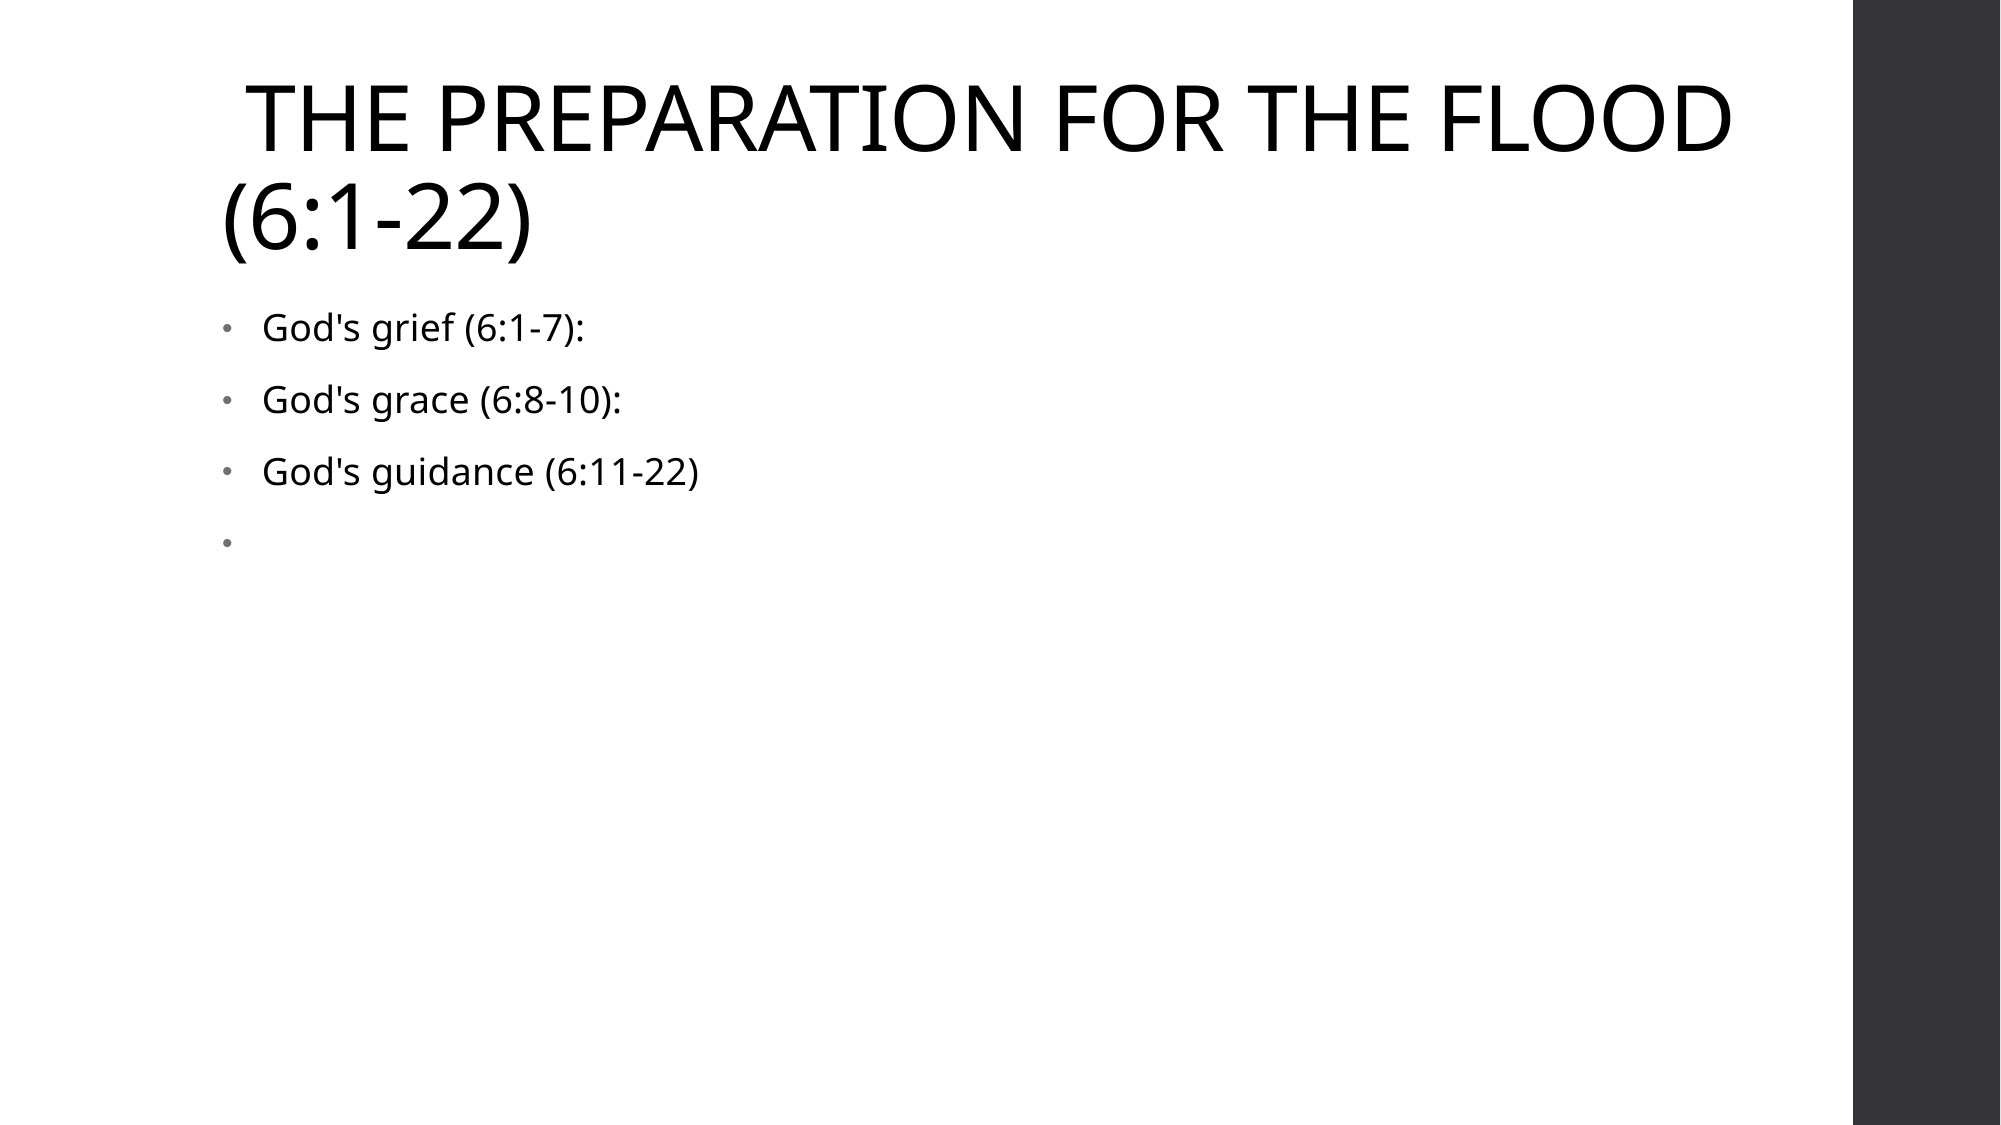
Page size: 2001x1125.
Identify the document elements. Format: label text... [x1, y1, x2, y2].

title THE PREPARATION FOR THE FLOOD (6:1-22) [206, 60, 1797, 278]
list God's grief (6:1-7): God's grace (6:8-10): God's guidance (6:11-22) [206, 299, 1617, 1014]
